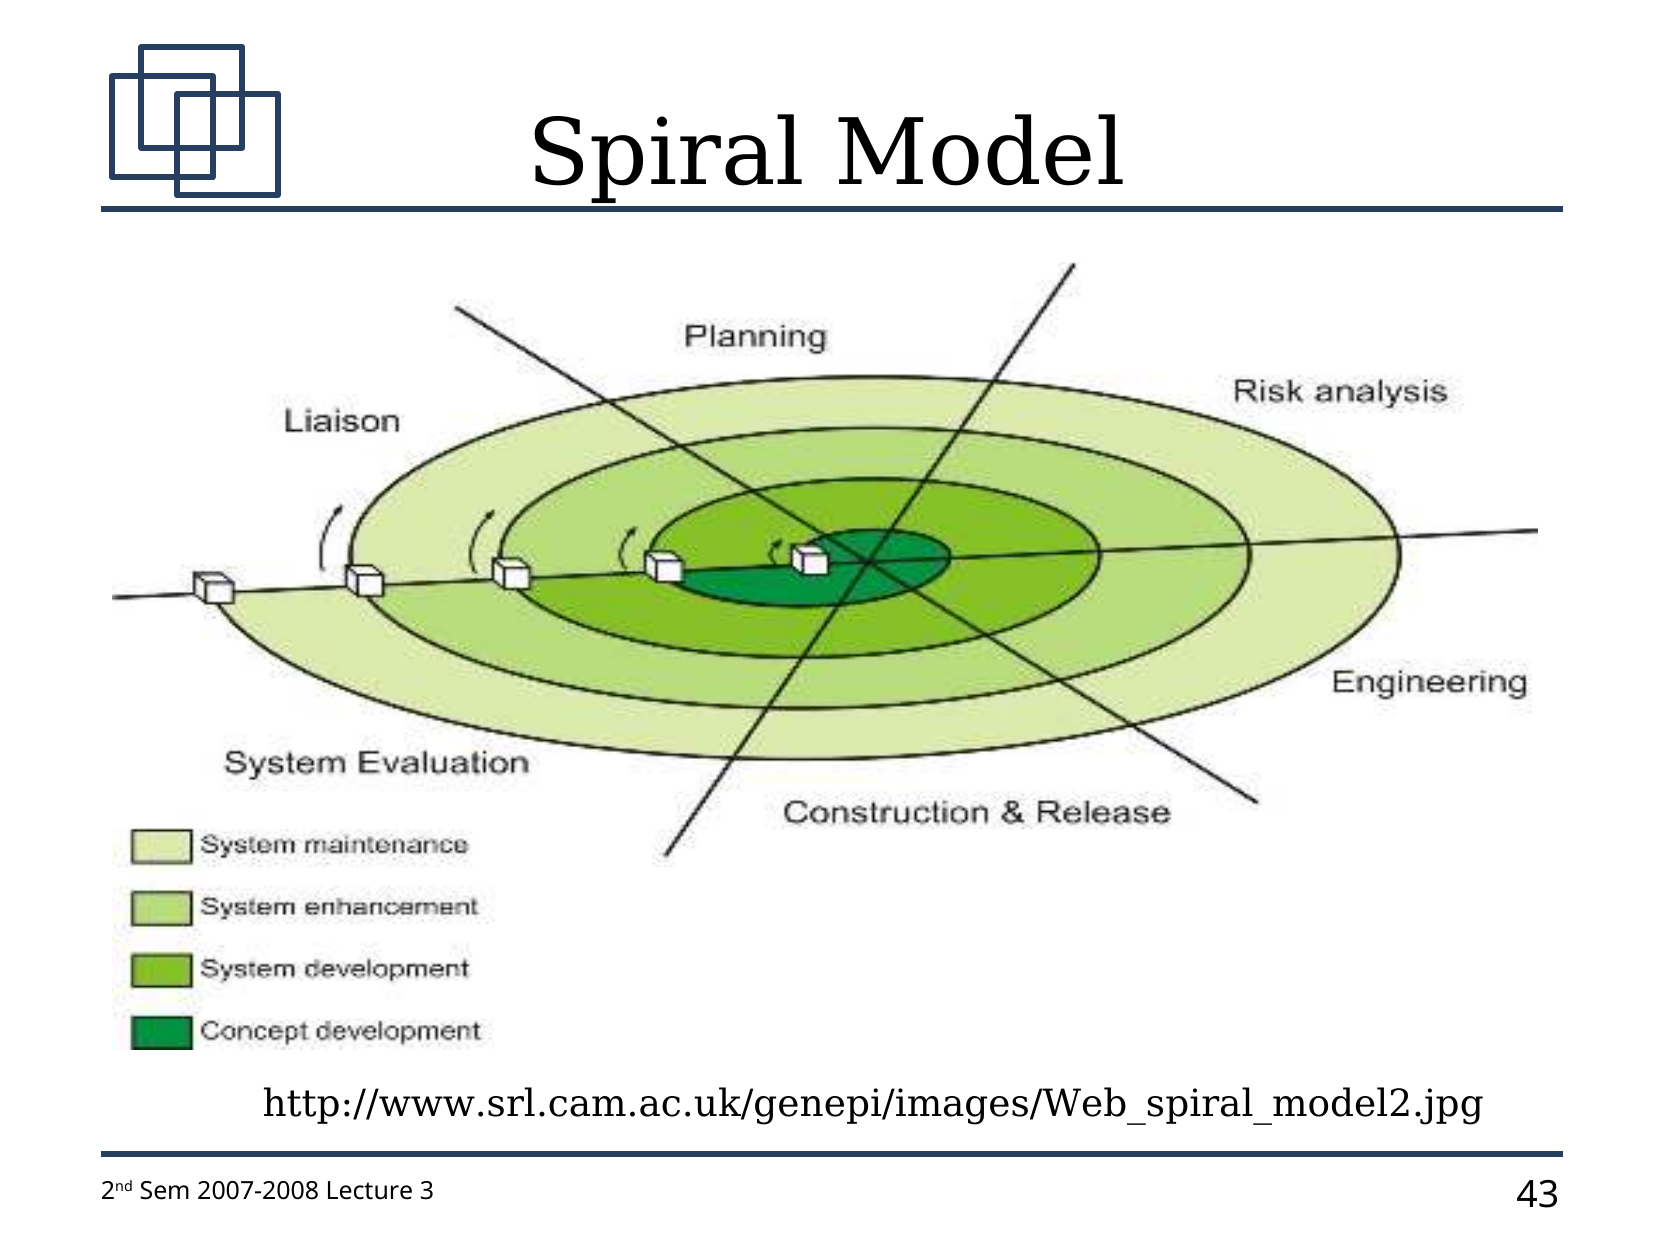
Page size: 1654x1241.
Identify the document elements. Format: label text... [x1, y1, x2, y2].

text_box http://www.srl.cam.ac.uk/genepi/images/Web_spiral_model2.jpg [262, 1081, 1501, 1126]
picture [112, 262, 1538, 1051]
title Spiral Model [82, 49, 1571, 257]
